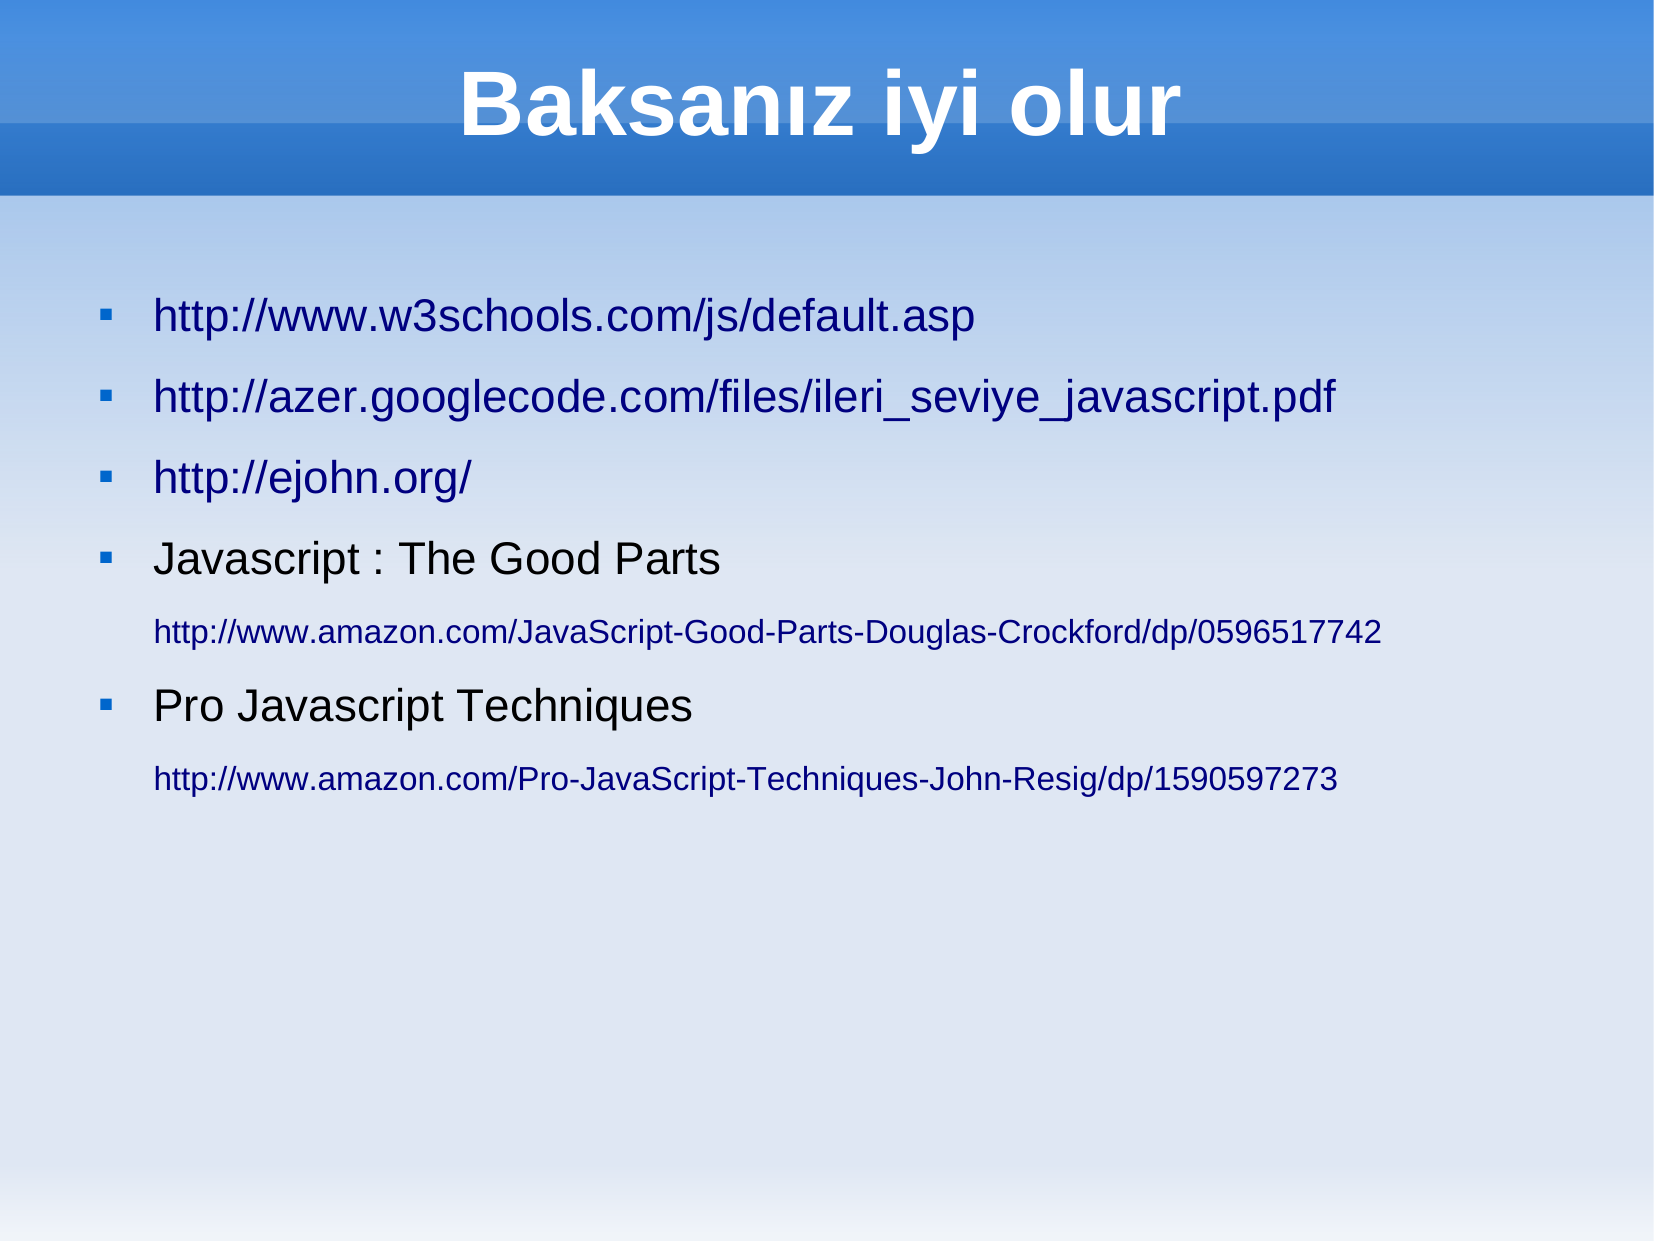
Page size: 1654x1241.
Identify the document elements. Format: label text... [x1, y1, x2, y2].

picture [0, 0, 1654, 1241]
title Baksanız iyi olur [76, 7, 1565, 200]
list http://www.w3schools.com/js/default.asp http://azer.googlecode.com/files/ileri_seviye_javascript.pdf http://ejohn.org/ Javascript : The Good Parts http://www.amazon.com/JavaScript-Good-Parts-Douglas-Crockford/dp/0596517742 Pro Javascript Techniques http://www.amazon.com/Pro-JavaScript-Techniques-John-Resig/dp/1590597273 [82, 290, 1571, 1094]
